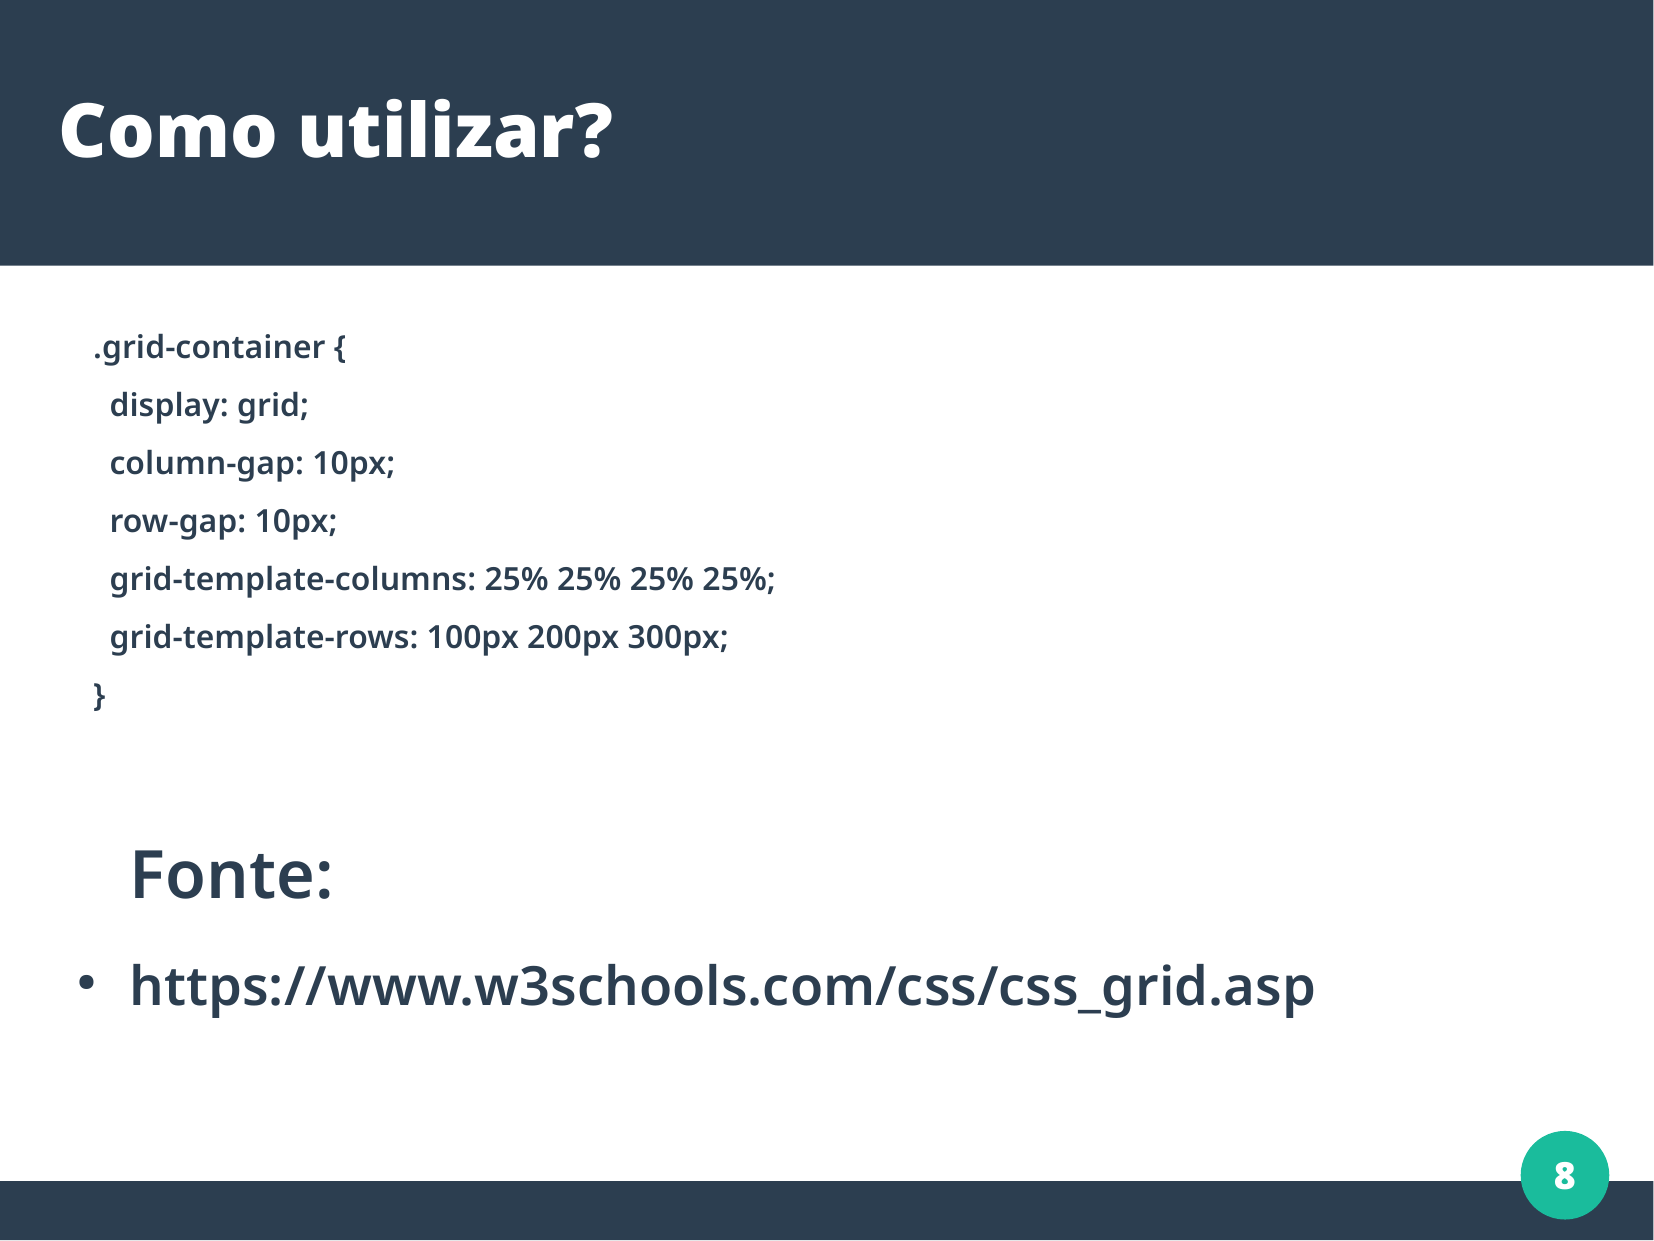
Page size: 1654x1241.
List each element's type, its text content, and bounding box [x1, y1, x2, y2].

list .grid-container { display: grid; column-gap: 10px; row-gap: 10px; grid-template-columns: 25% 25% 25% 25%; grid-template-rows: 100px 200px 300px; } [59, 324, 1595, 720]
list Fonte: https://www.w3schools.com/css/css_grid.asp [59, 826, 1595, 1027]
title Como utilizar? [59, 49, 1595, 207]
